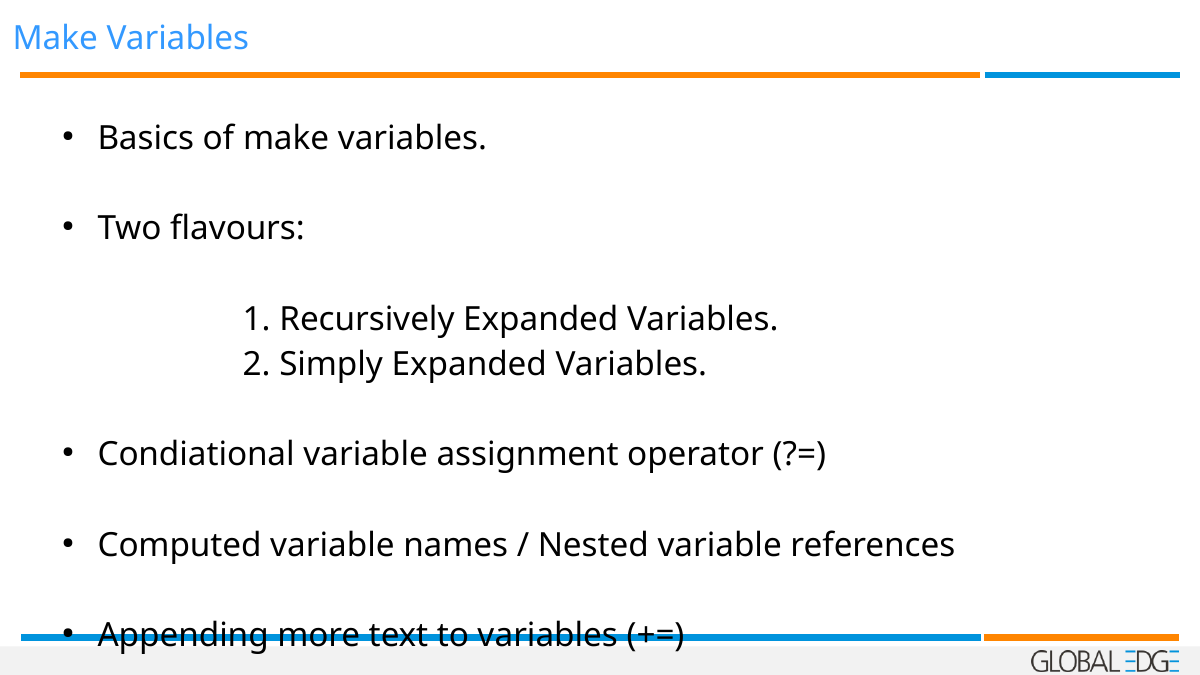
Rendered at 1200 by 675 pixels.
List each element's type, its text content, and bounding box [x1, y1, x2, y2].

picture [1031, 650, 1179, 672]
text_box Basics of make variables. Two flavours: 1. Recursively Expanded Variables. 2. Simply Expanded Variables. Condiational variable assignment operator (?=) Computed variable names / Nested variable references Appending more text to variables (+=) [47, 106, 1034, 589]
title Make Variables [12, 9, 1088, 63]
